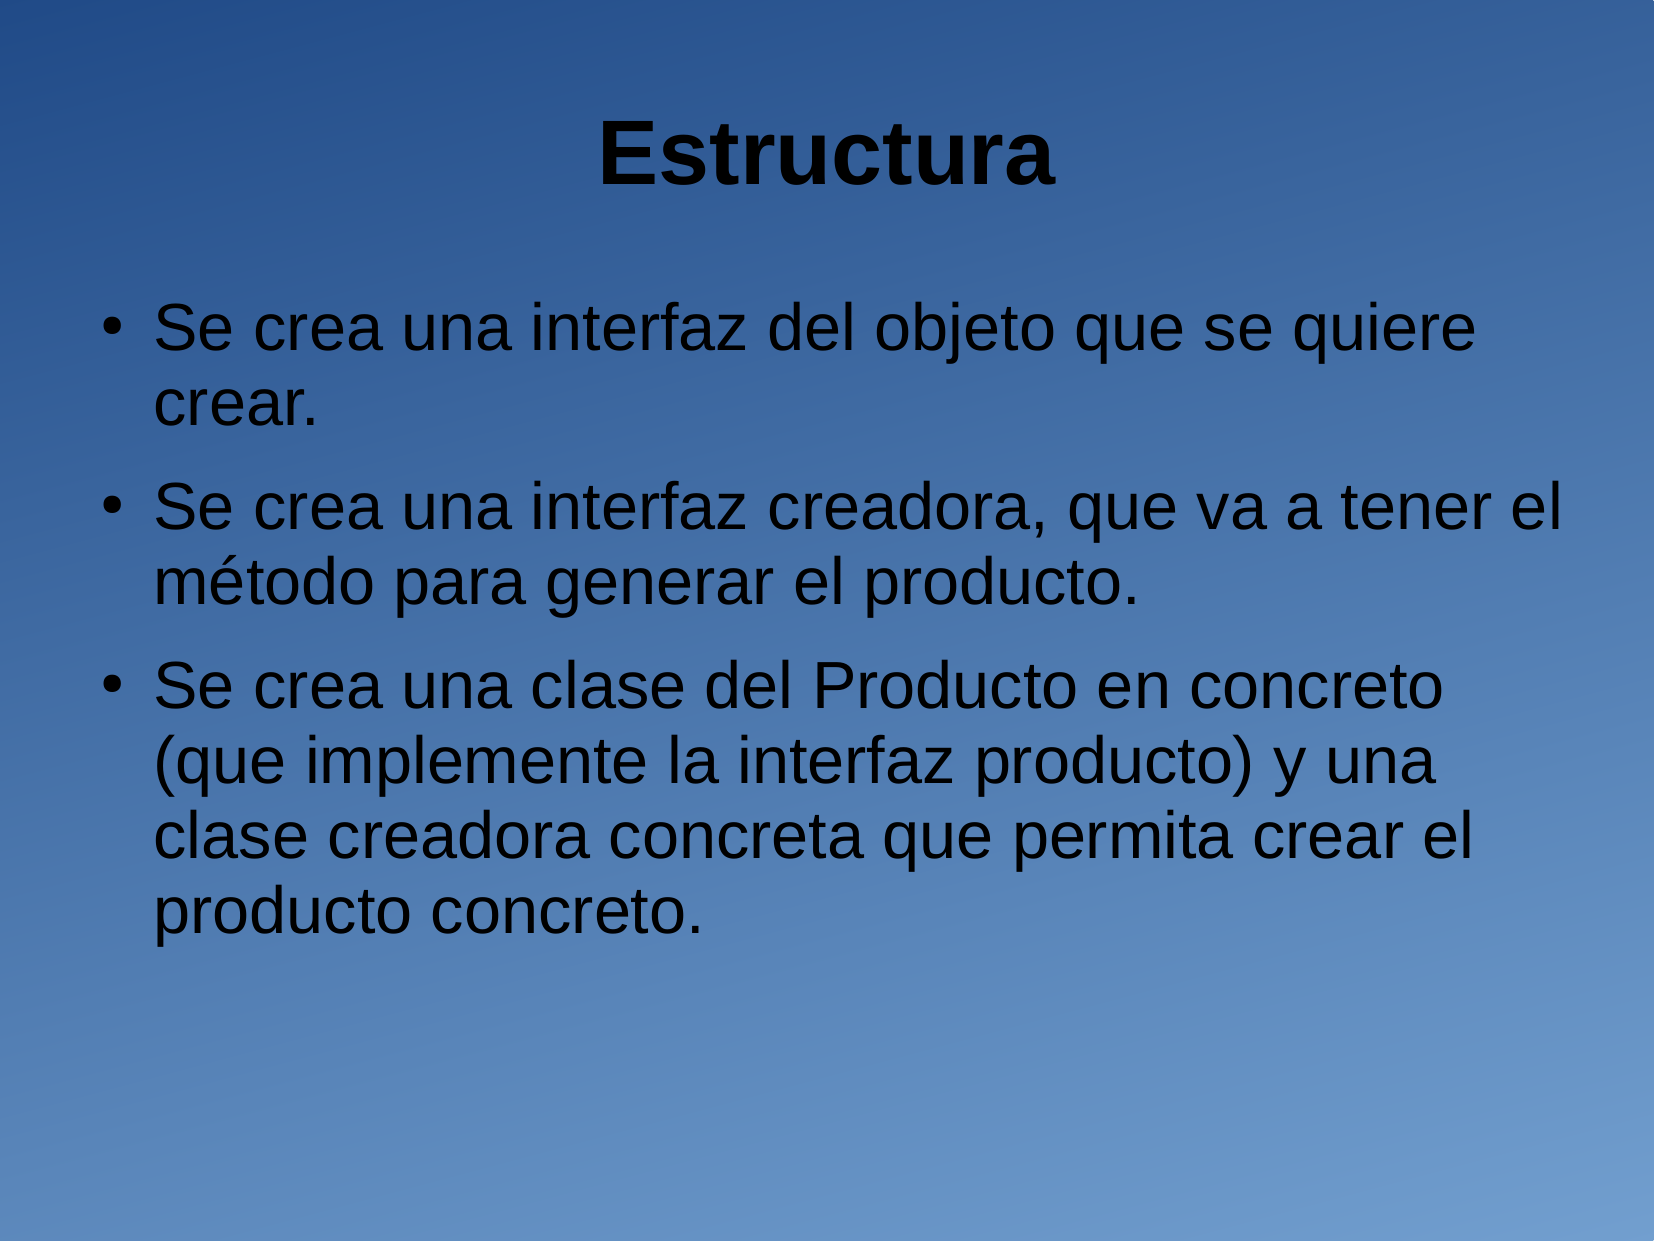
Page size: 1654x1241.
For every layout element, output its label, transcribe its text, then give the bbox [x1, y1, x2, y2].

list Se crea una interfaz del objeto que se quiere crear. Se crea una interfaz creadora, que va a tener el método para generar el producto. Se crea una clase del Producto en concreto (que implemente la interfaz producto) y una clase creadora concreta que permita crear el producto concreto. [82, 290, 1571, 1010]
title Estructura [82, 49, 1571, 257]
